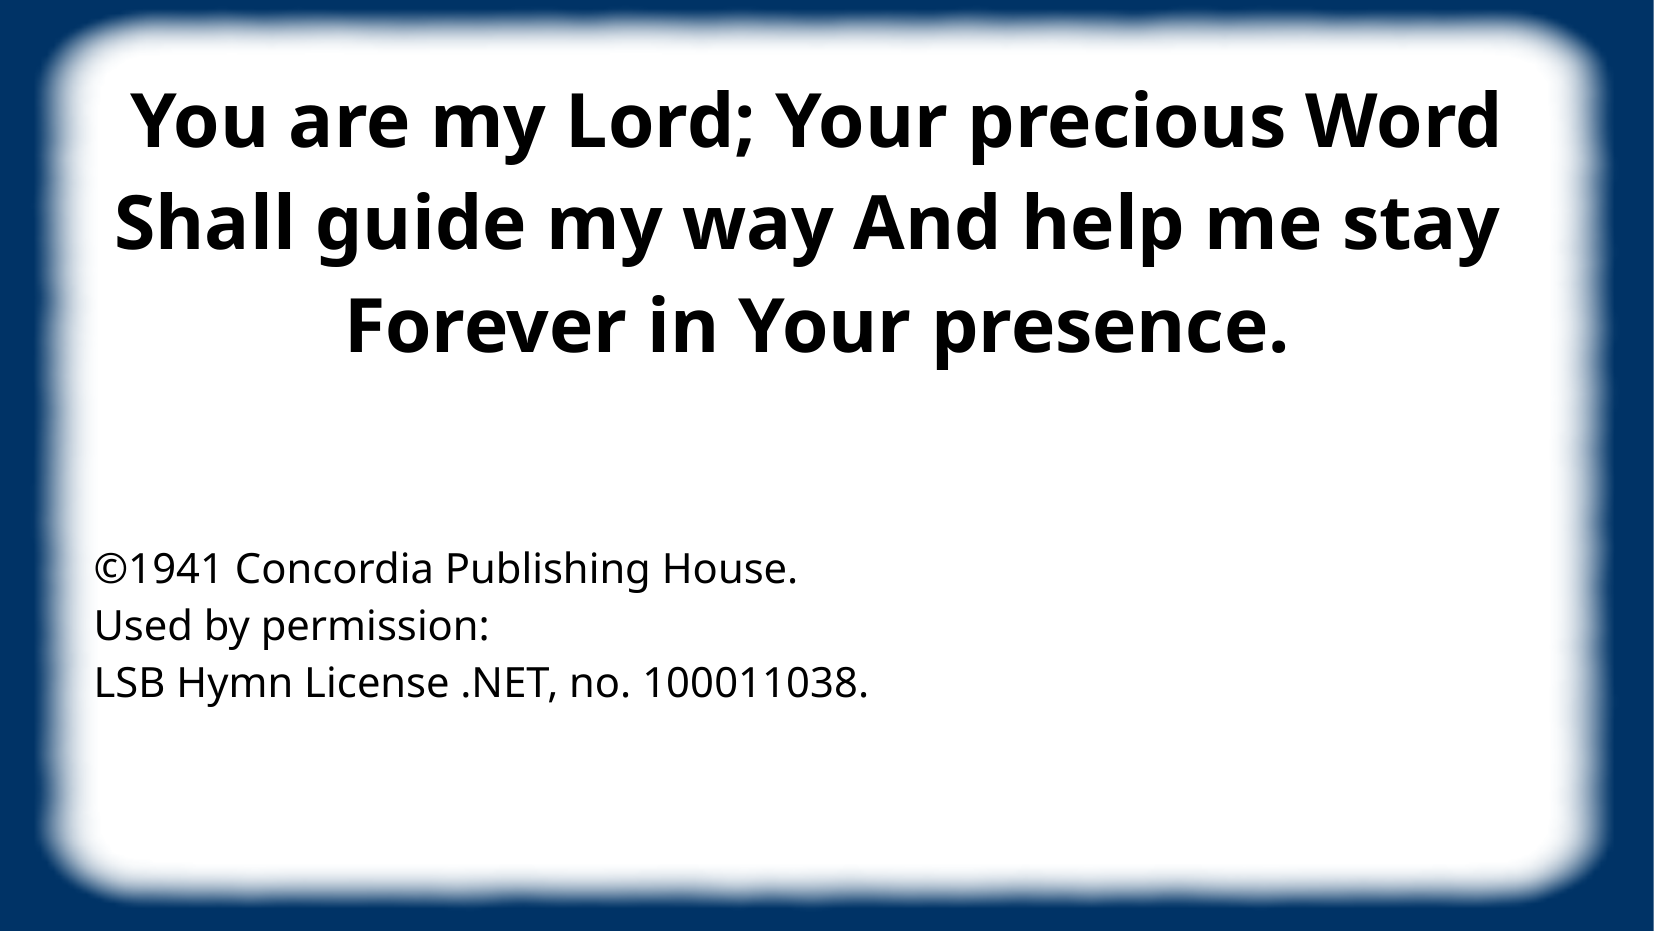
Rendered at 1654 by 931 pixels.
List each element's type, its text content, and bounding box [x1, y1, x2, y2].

text_box You are my Lord; Your precious Word Shall guide my way And help me stay Forever in Your presence. ©1941 Concordia Publishing House. Used by permission: LSB Hymn License .NET, no. 100011038. [60, 60, 1576, 746]
picture [0, 0, 1654, 931]
